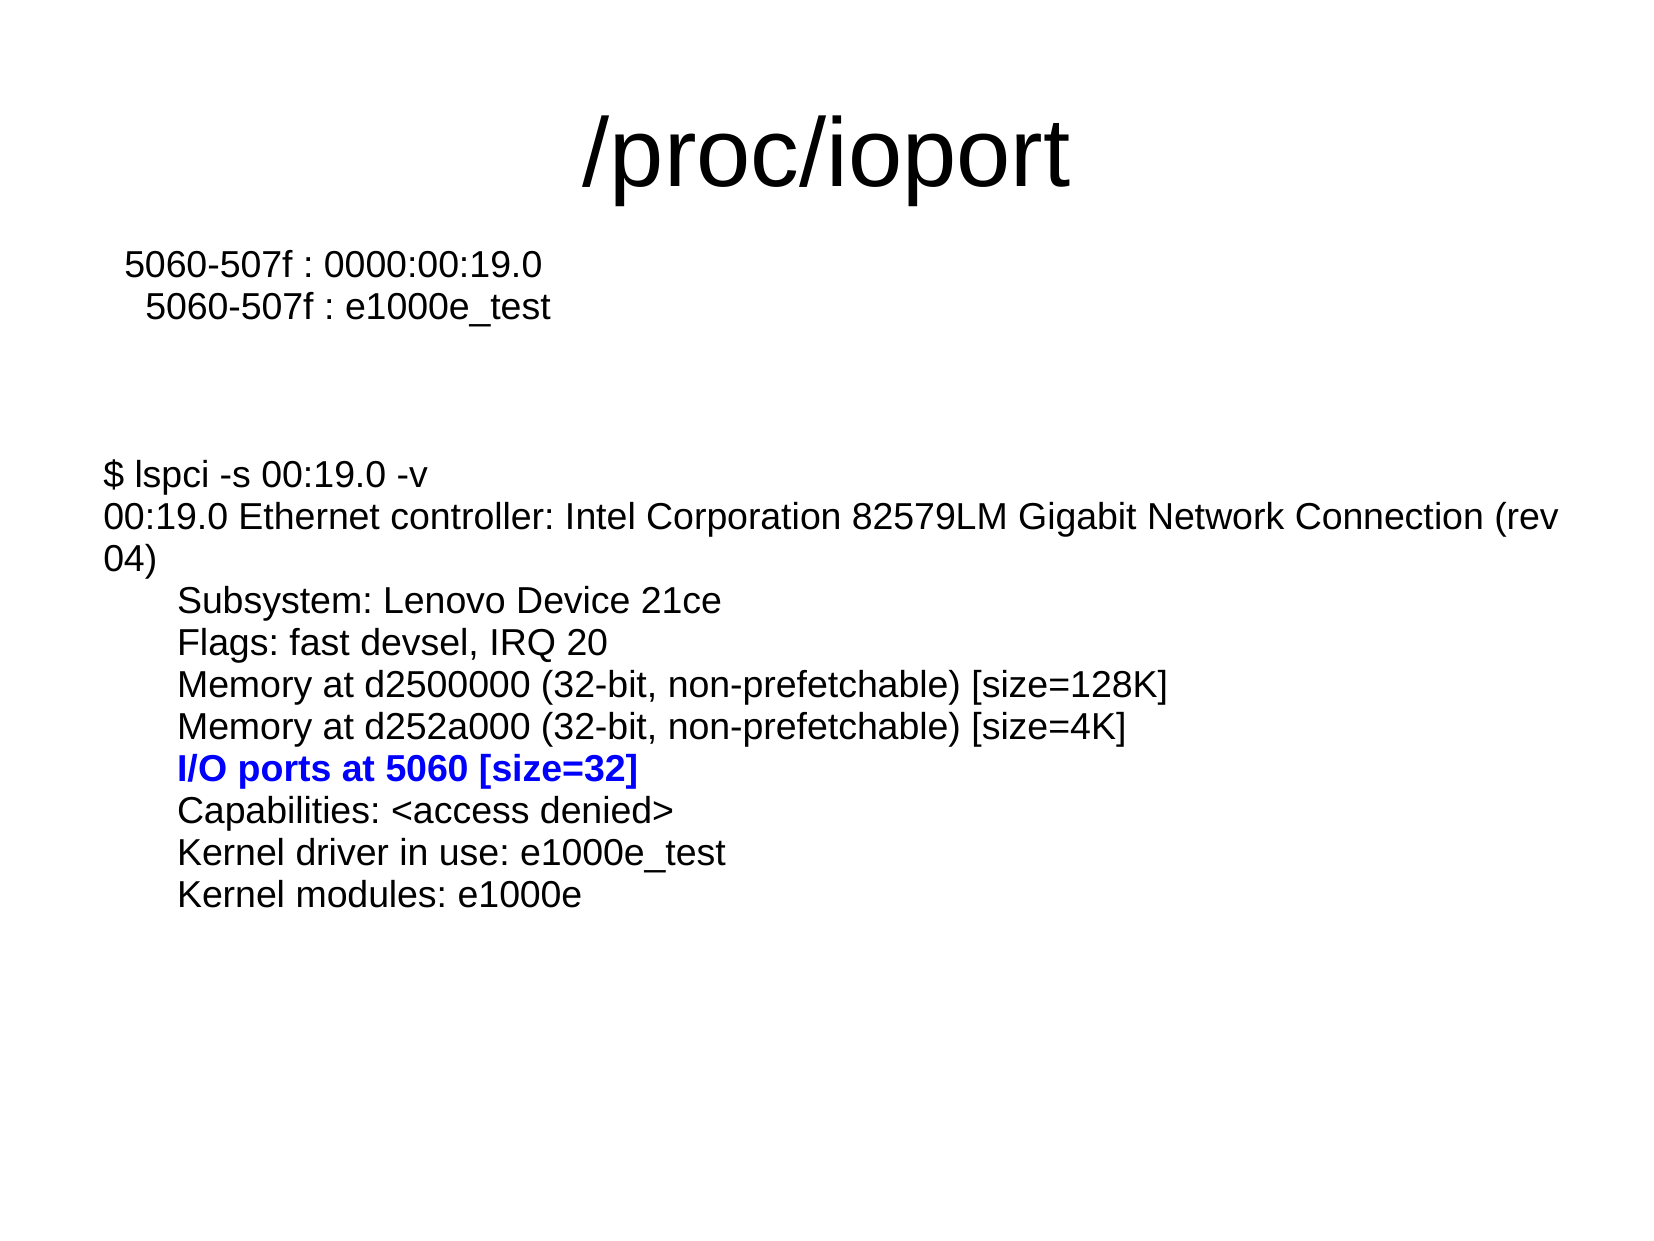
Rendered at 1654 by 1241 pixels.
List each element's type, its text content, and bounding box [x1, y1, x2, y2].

title /proc/ioport [82, 49, 1571, 257]
text_box 5060-507f : 0000:00:19.0 5060-507f : e1000e_test $ lspci -s 00:19.0 -v 00:19.0 Ethernet controller: Intel Corporation 82579LM Gigabit Network Connection (rev 04) Subsystem: Lenovo Device 21ce Flags: fast devsel, IRQ 20 Memory at d2500000 (32-bit, non-prefetchable) [size=128K] Memory at d252a000 (32-bit, non-prefetchable) [size=4K] I/O ports at 5060 [size=32] Capabilities: <access denied> Kernel driver in use: e1000e_test Kernel modules: e1000e [88, 236, 1595, 965]
